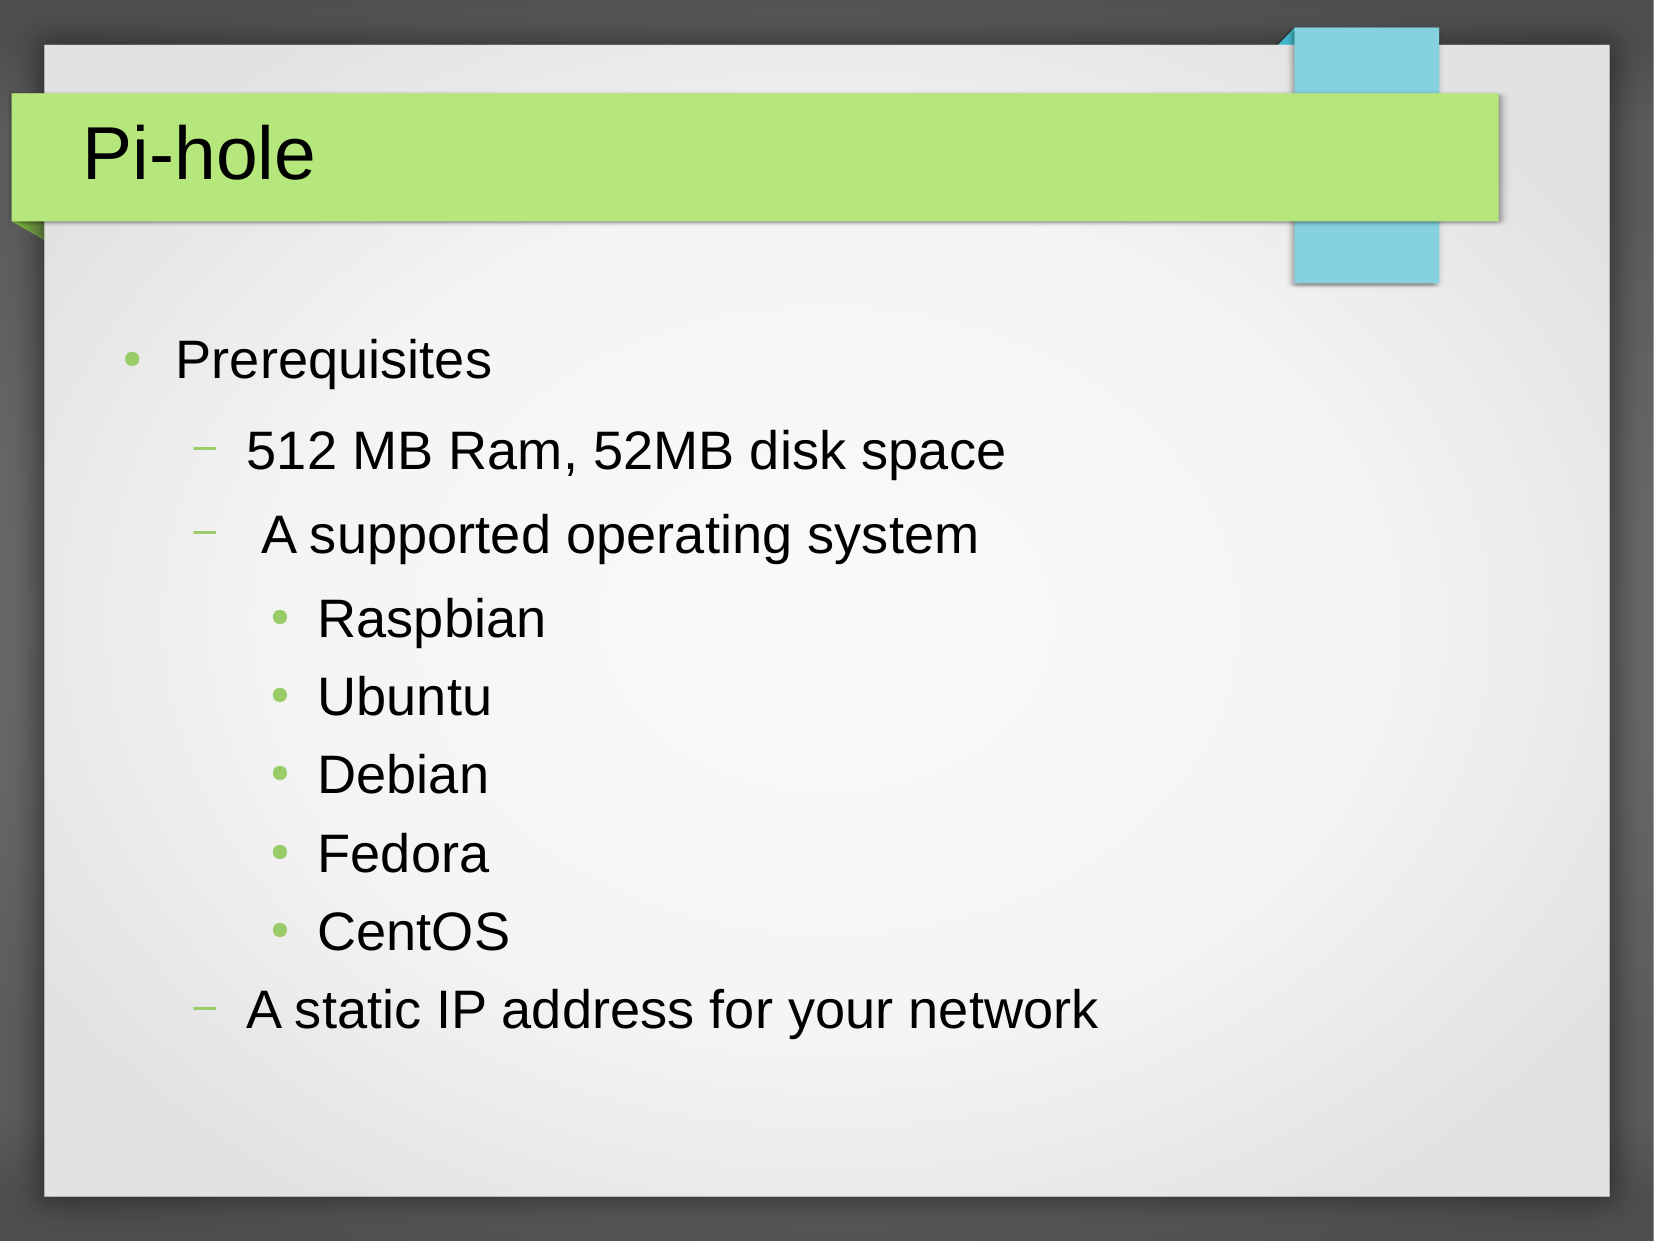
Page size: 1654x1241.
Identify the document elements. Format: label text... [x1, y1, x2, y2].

list Prerequisites 512 MB Ram, 52MB disk space A supported operating system Raspbian Ubuntu Debian Fedora CentOS A static IP address for your network [105, 330, 1594, 1050]
title Pi-hole [82, 94, 1264, 213]
picture [0, 0, 1654, 1241]
